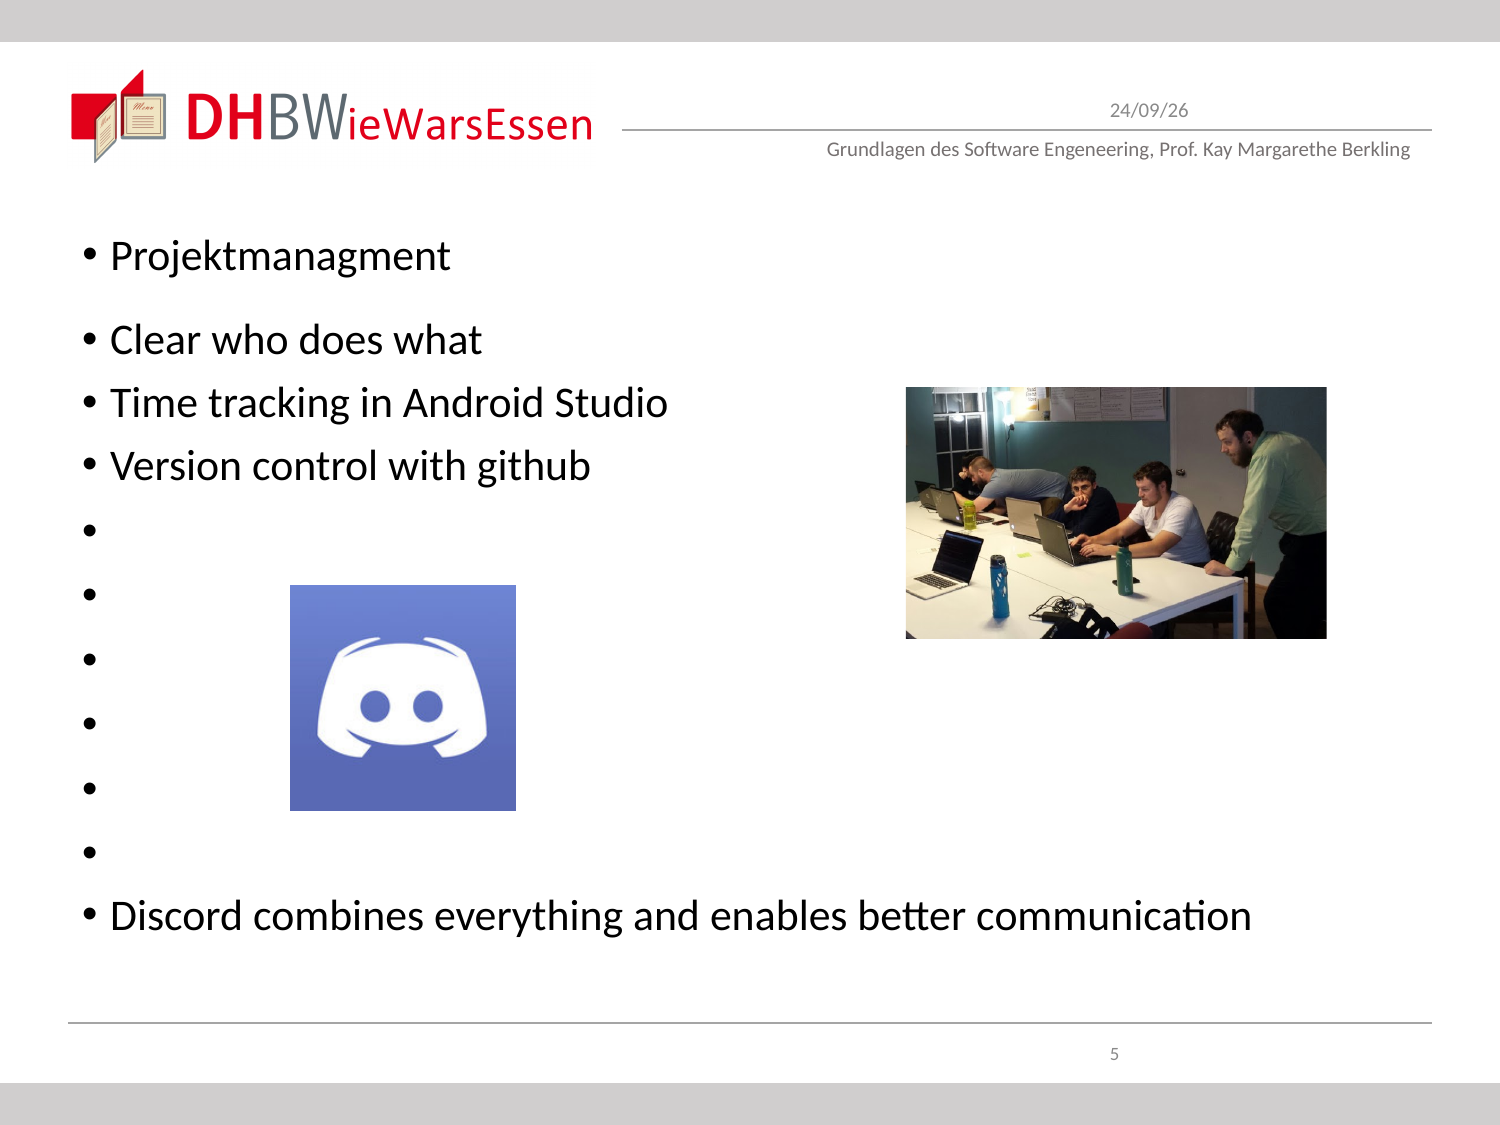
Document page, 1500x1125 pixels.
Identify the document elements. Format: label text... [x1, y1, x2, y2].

picture [905, 387, 1327, 639]
picture [290, 585, 516, 811]
list Clear who does what Time tracking in Android Studio Version control with github Discord combines everything and enables better communication [67, 344, 1433, 968]
list Projektmanagment [67, 224, 1433, 344]
